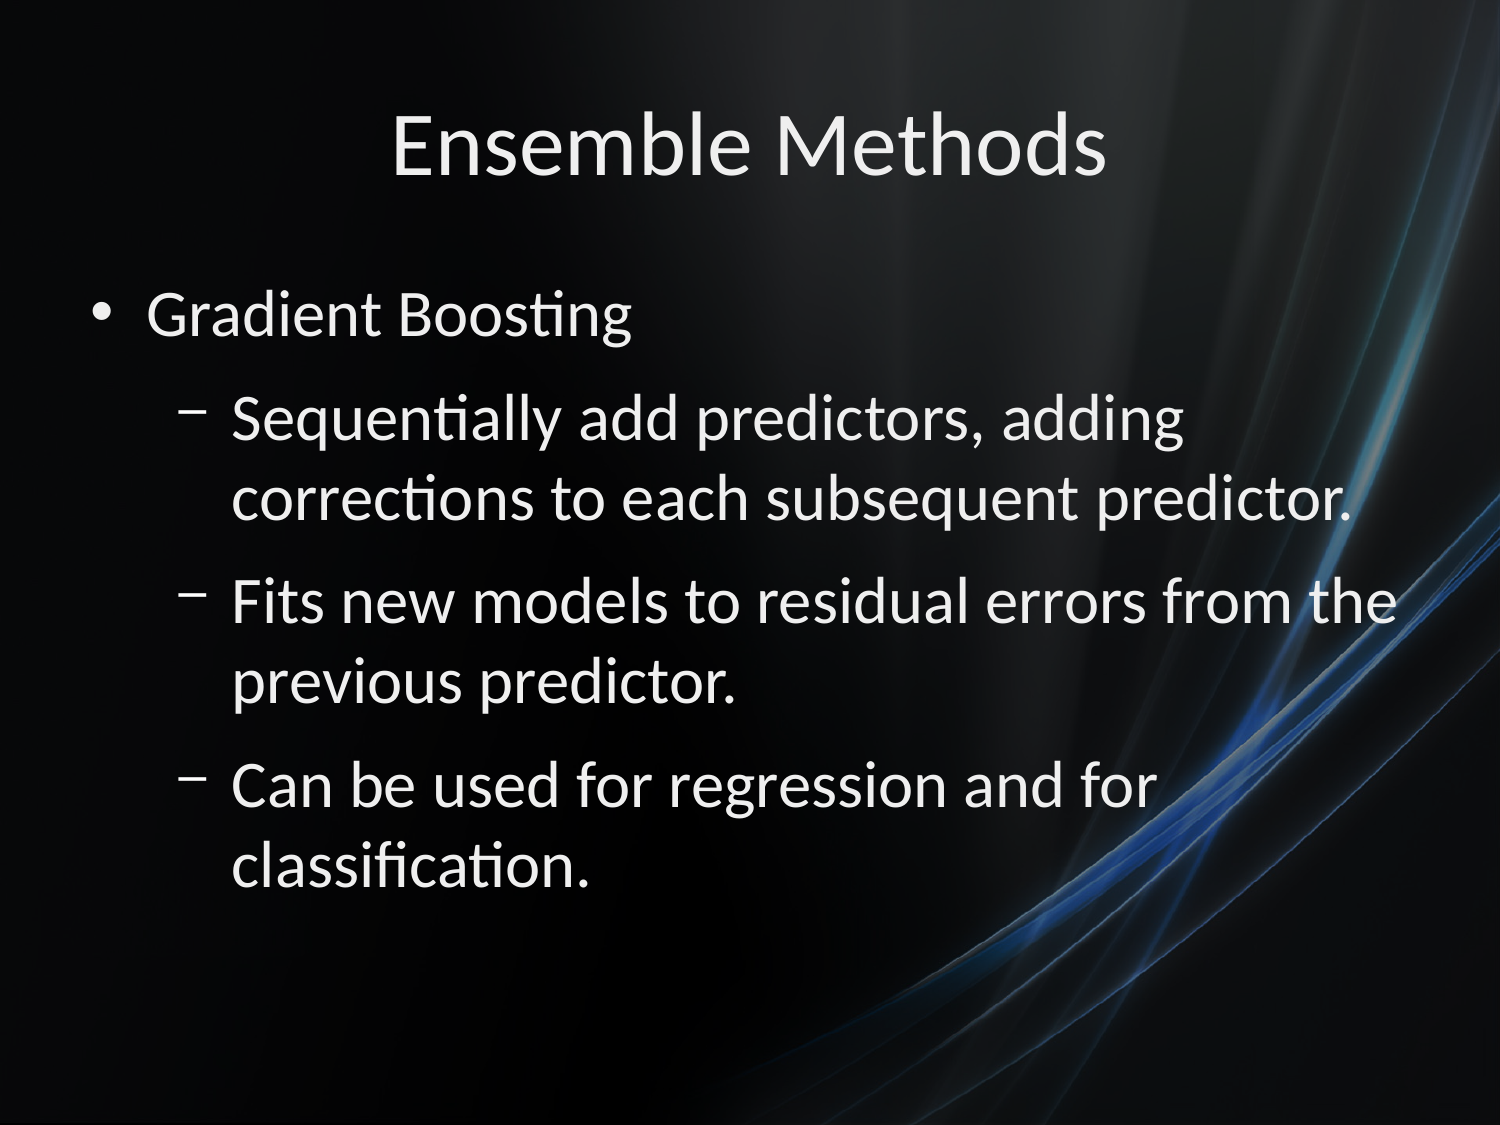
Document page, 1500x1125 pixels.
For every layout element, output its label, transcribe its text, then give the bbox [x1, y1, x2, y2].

title Ensemble Methods [75, 45, 1425, 233]
picture [0, 0, 1500, 1125]
list Gradient Boosting Sequentially add predictors, adding corrections to each subsequent predictor. Fits new models to residual errors from the previous predictor. Can be used for regression and for classification. [75, 262, 1425, 1005]
